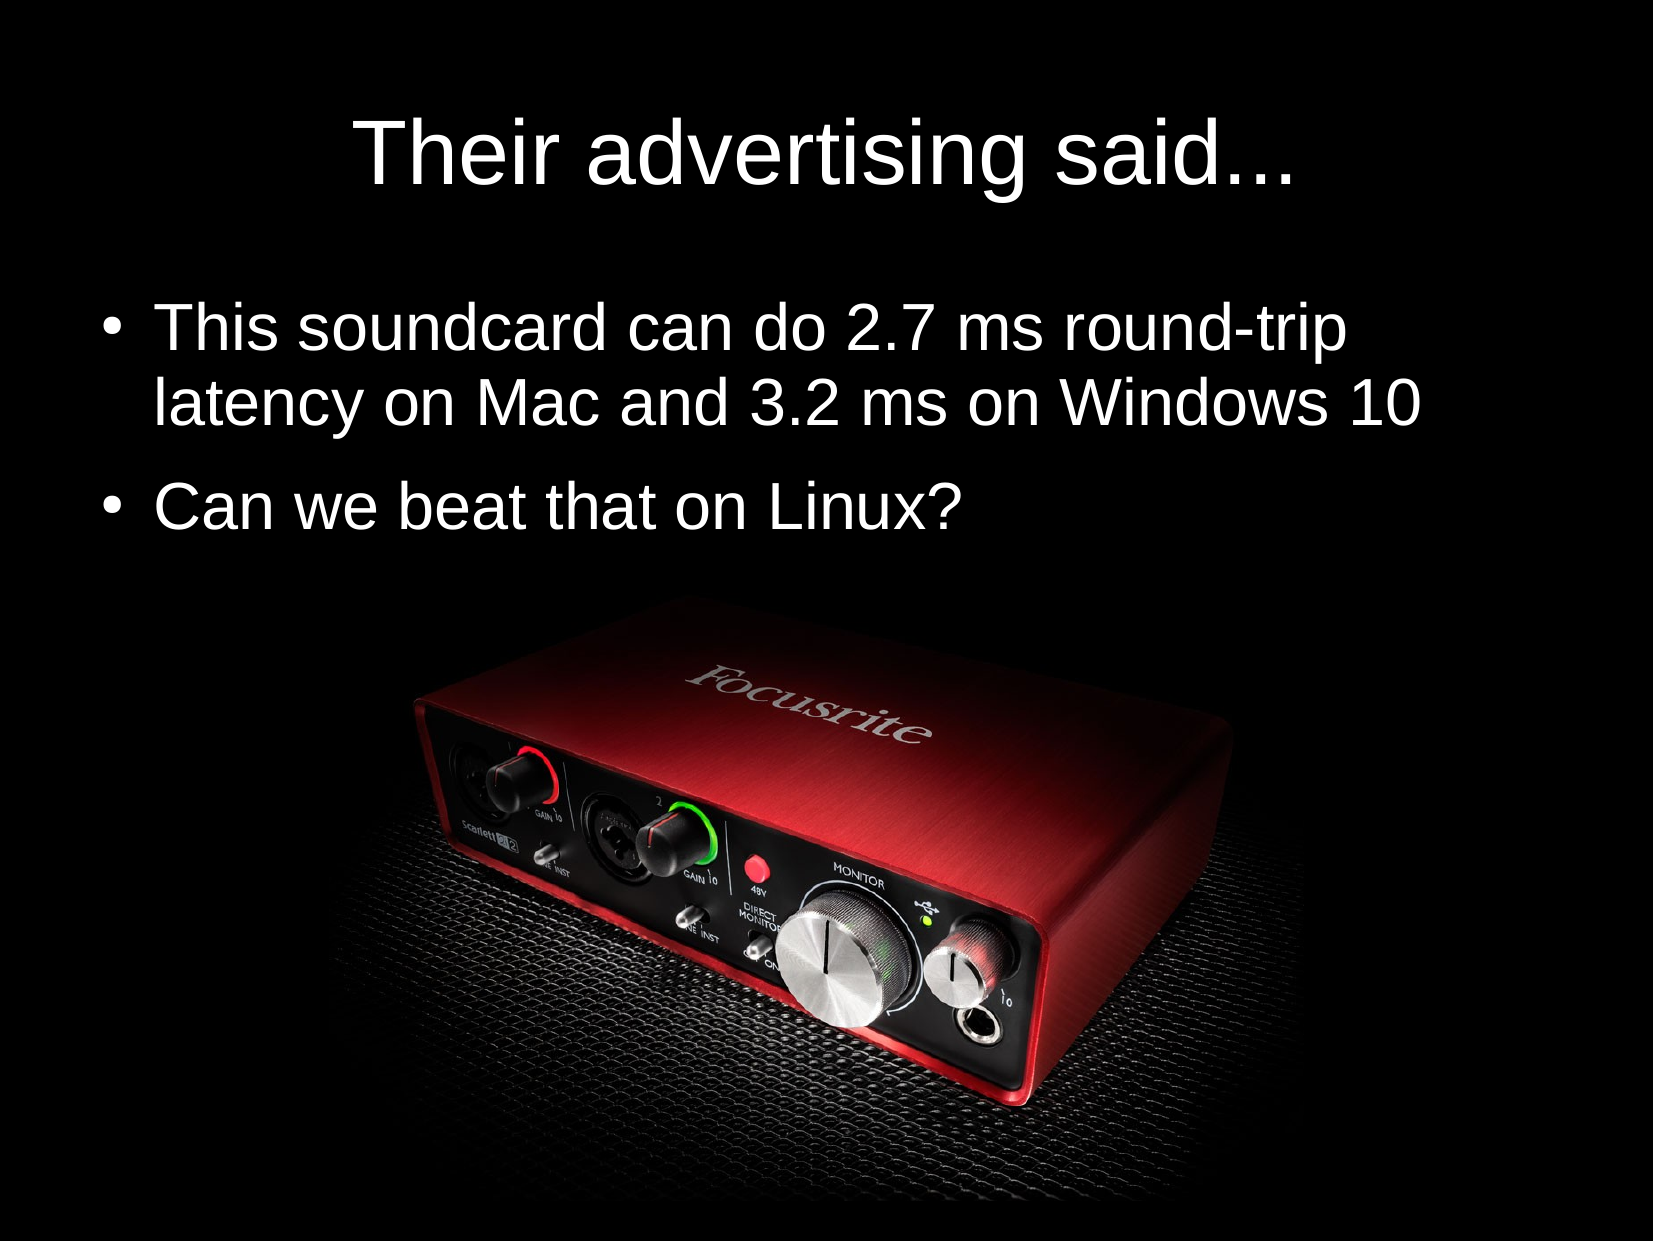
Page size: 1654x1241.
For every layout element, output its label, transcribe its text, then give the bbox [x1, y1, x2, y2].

picture [329, 550, 1304, 1201]
list This soundcard can do 2.7 ms round-trip latency on Mac and 3.2 ms on Windows 10 Can we beat that on Linux? [82, 290, 1571, 1010]
title Their advertising said... [82, 49, 1571, 257]
